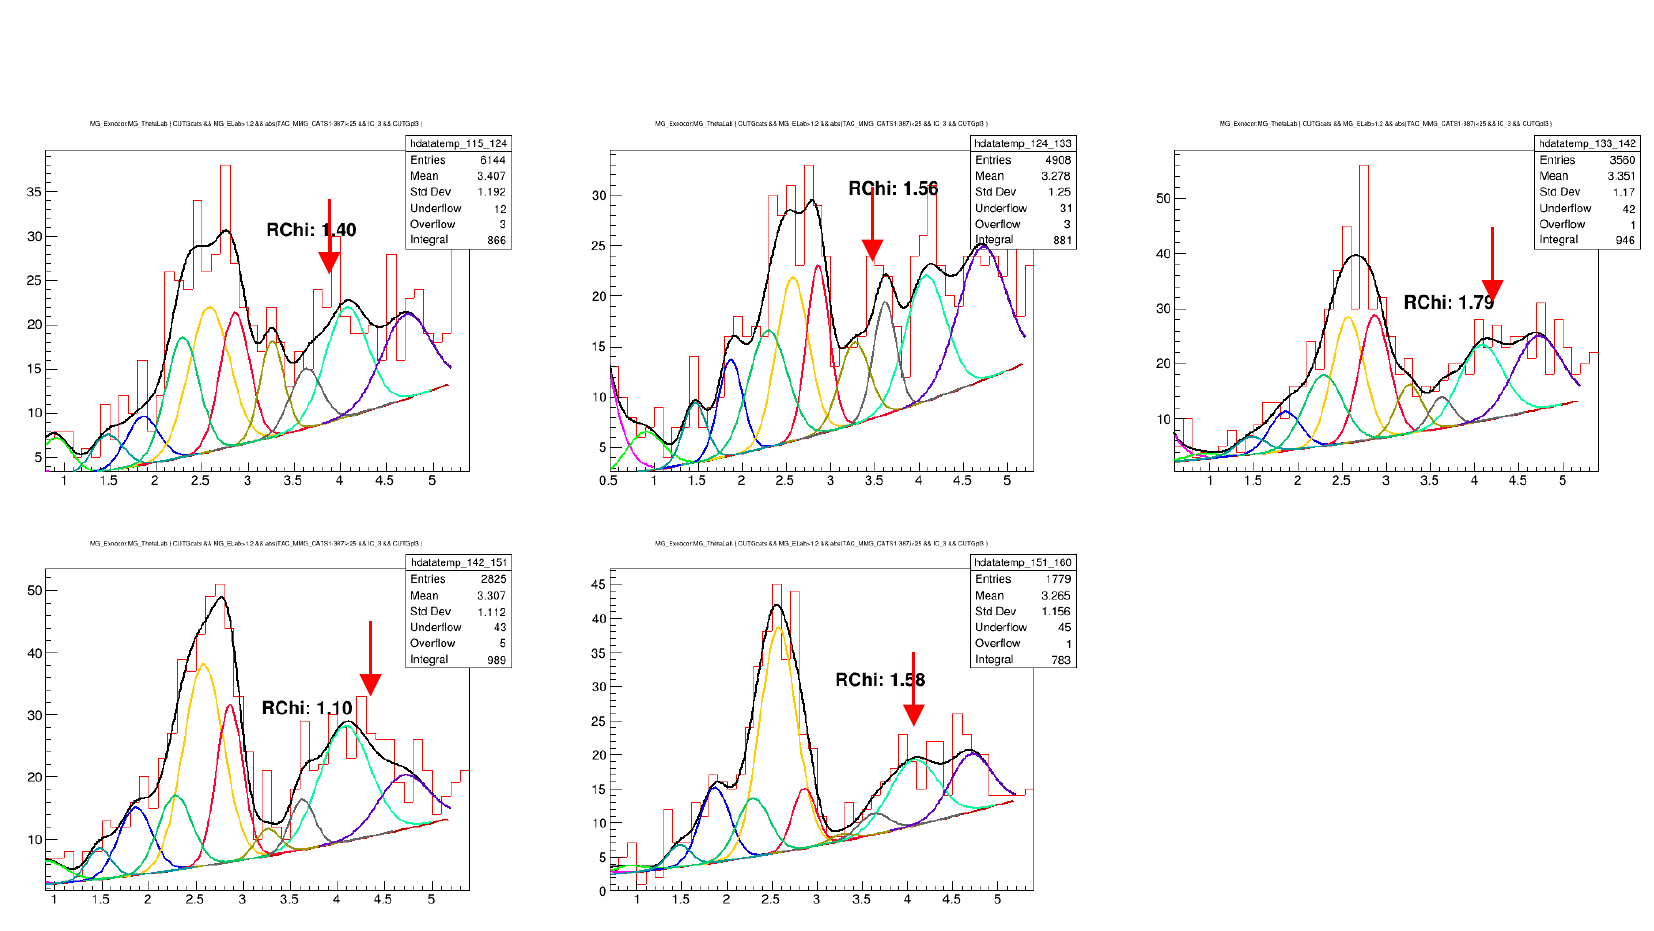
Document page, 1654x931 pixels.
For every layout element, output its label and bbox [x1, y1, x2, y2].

picture [5, 112, 1654, 919]
